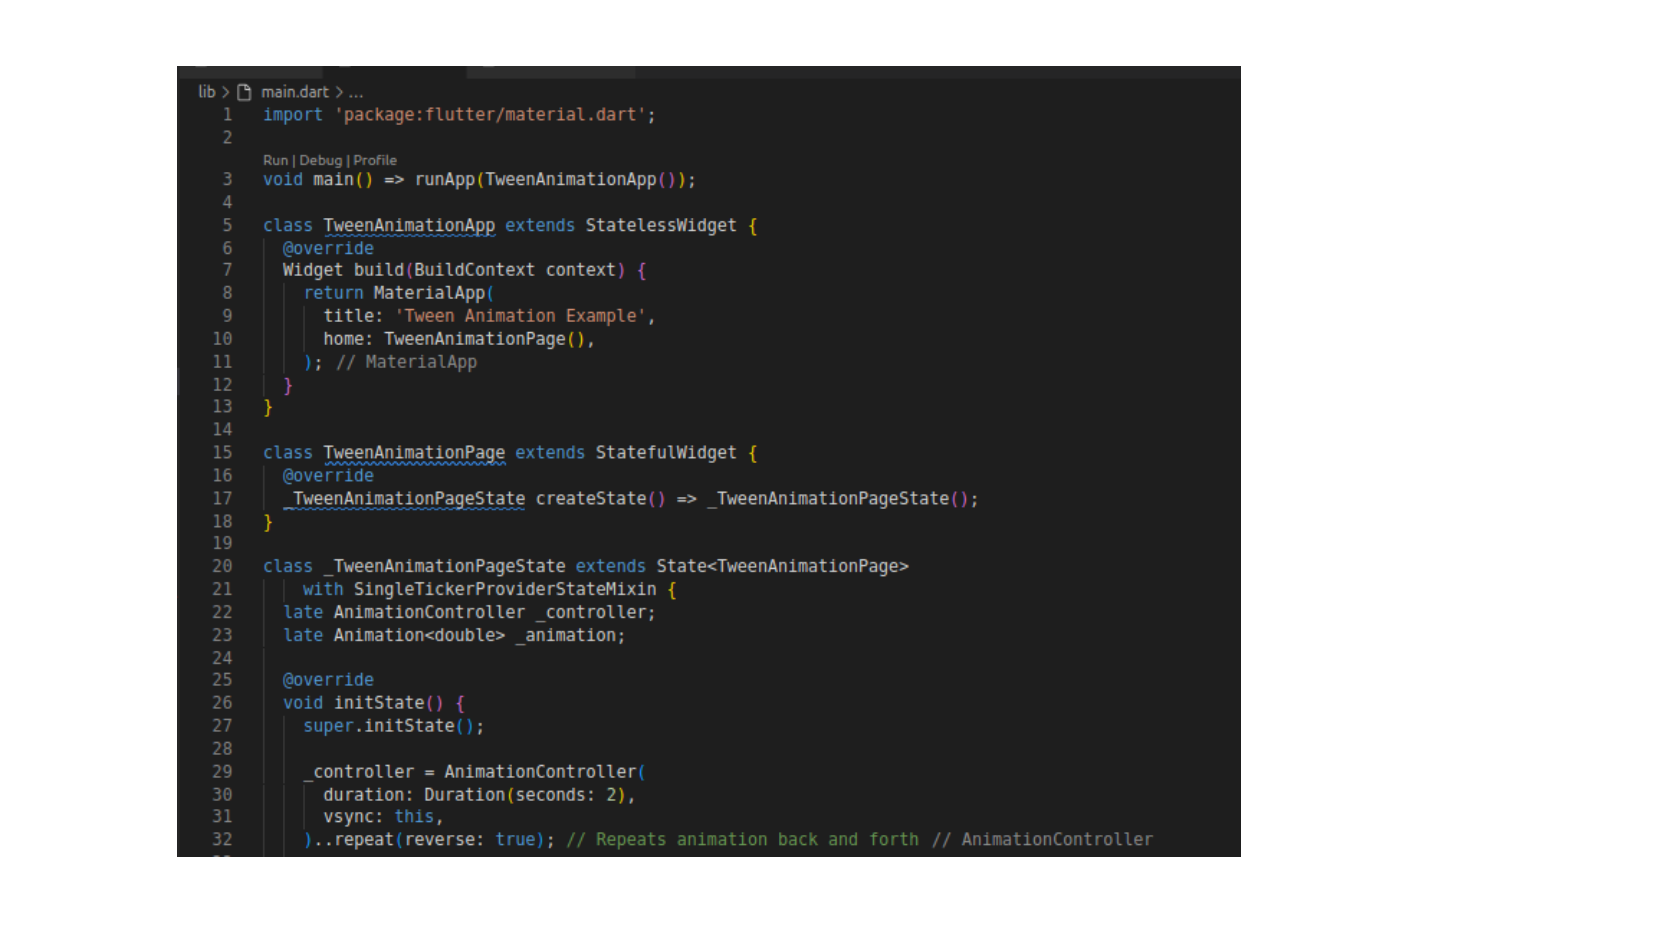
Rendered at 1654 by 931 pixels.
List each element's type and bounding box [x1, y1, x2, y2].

picture [177, 66, 1241, 857]
